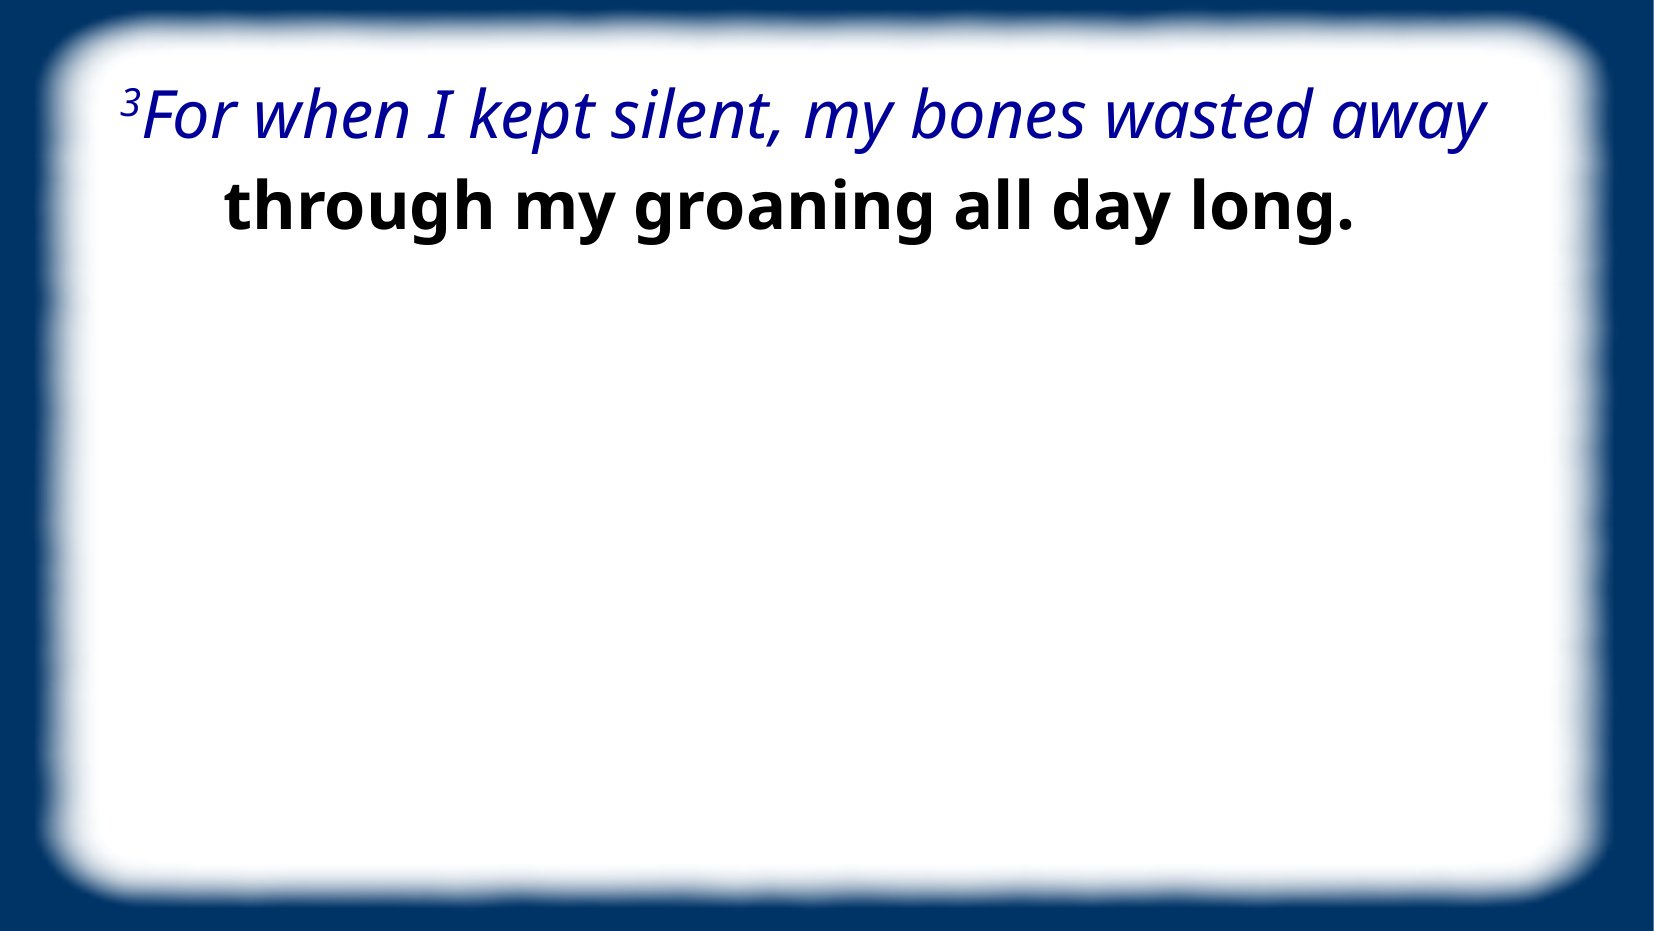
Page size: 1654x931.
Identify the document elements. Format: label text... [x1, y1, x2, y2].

picture [0, 0, 1654, 931]
text_box 3For when I kept silent, my bones wasted away through my groaning all day long. [105, 60, 1546, 267]
